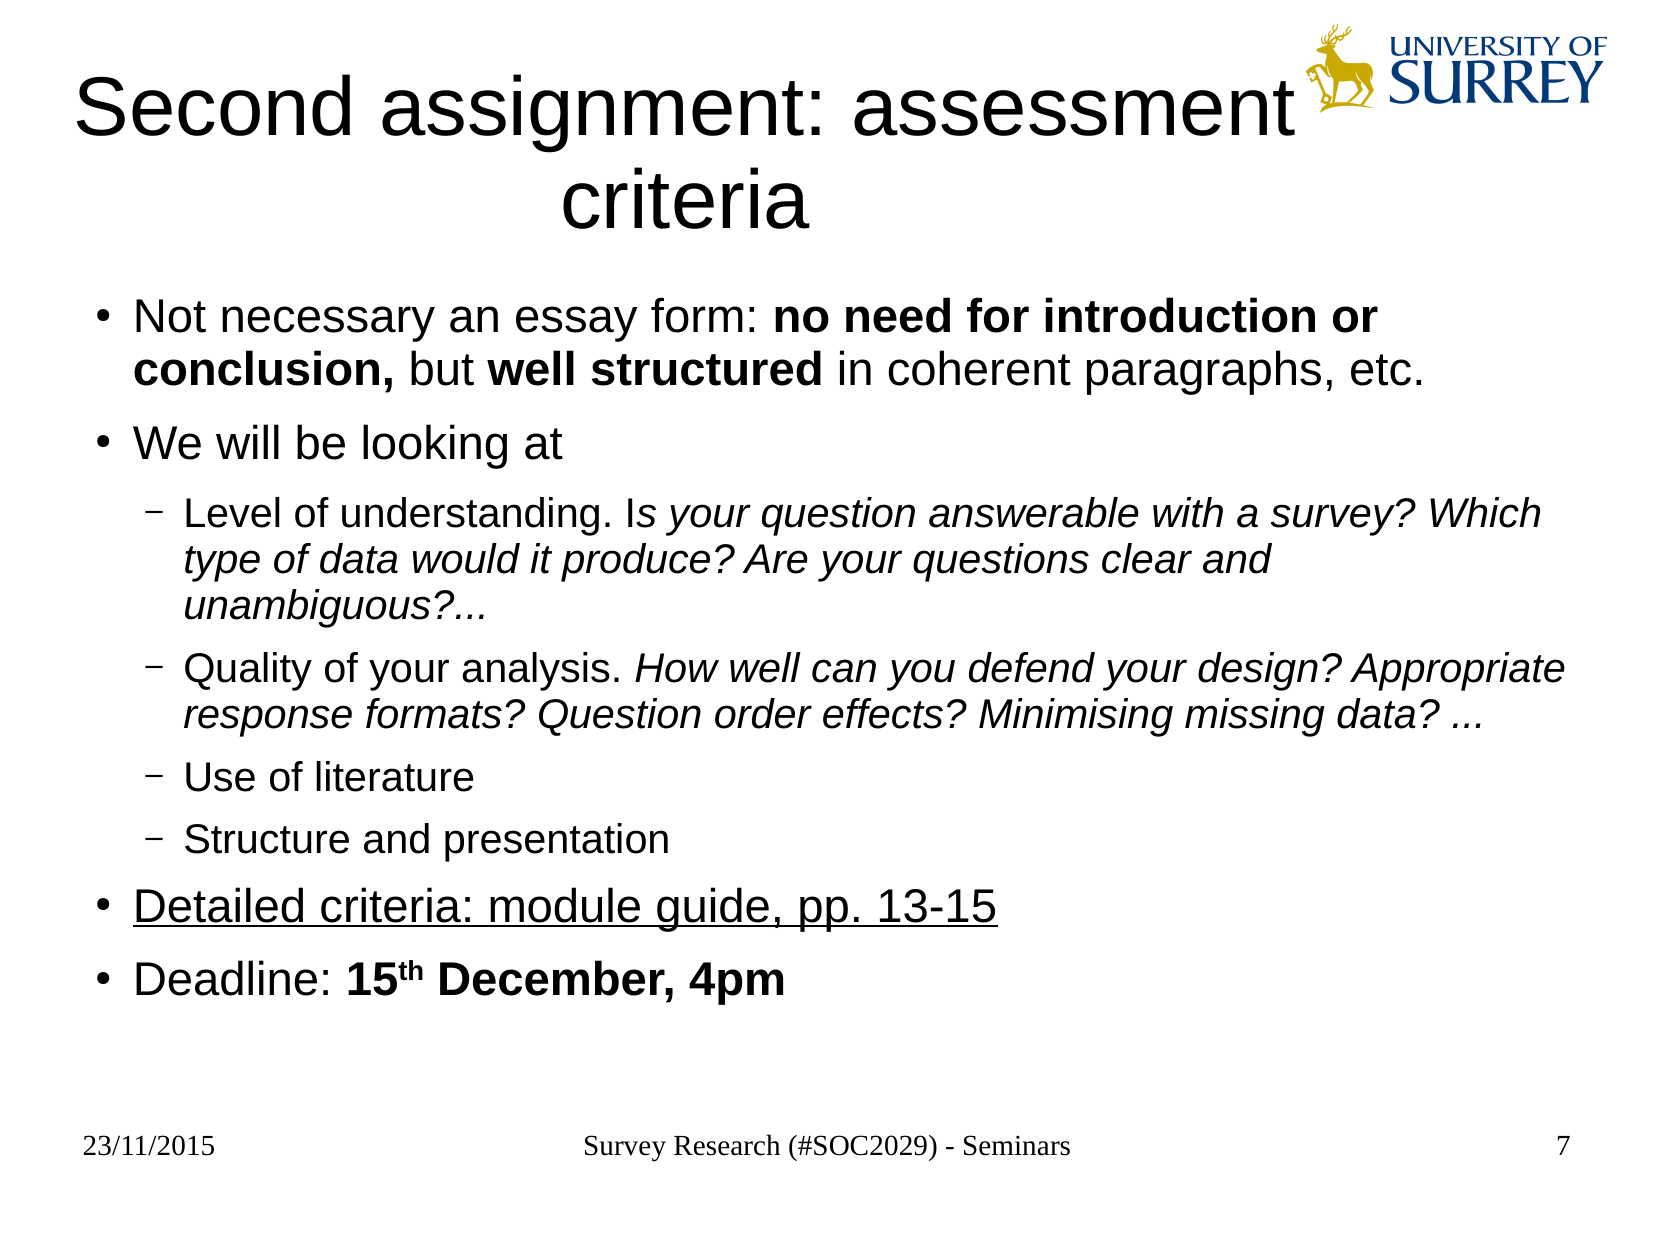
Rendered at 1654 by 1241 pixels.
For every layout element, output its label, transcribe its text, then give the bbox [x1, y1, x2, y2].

list Not necessary an essay form: no need for introduction or conclusion, but well structured in coherent paragraphs, etc. We will be looking at Level of understanding. Is your question answerable with a survey? Which type of data would it produce? Are your questions clear and unambiguous?... Quality of your analysis. How well can you defend your design? Appropriate response formats? Question order effects? Minimising missing data? ... Use of literature Structure and presentation Detailed criteria: module guide, pp. 13-15 Deadline: 15th December, 4pm [82, 290, 1571, 1010]
title Second assignment: assessment criteria [0, 49, 1430, 257]
picture [1306, 23, 1607, 113]
